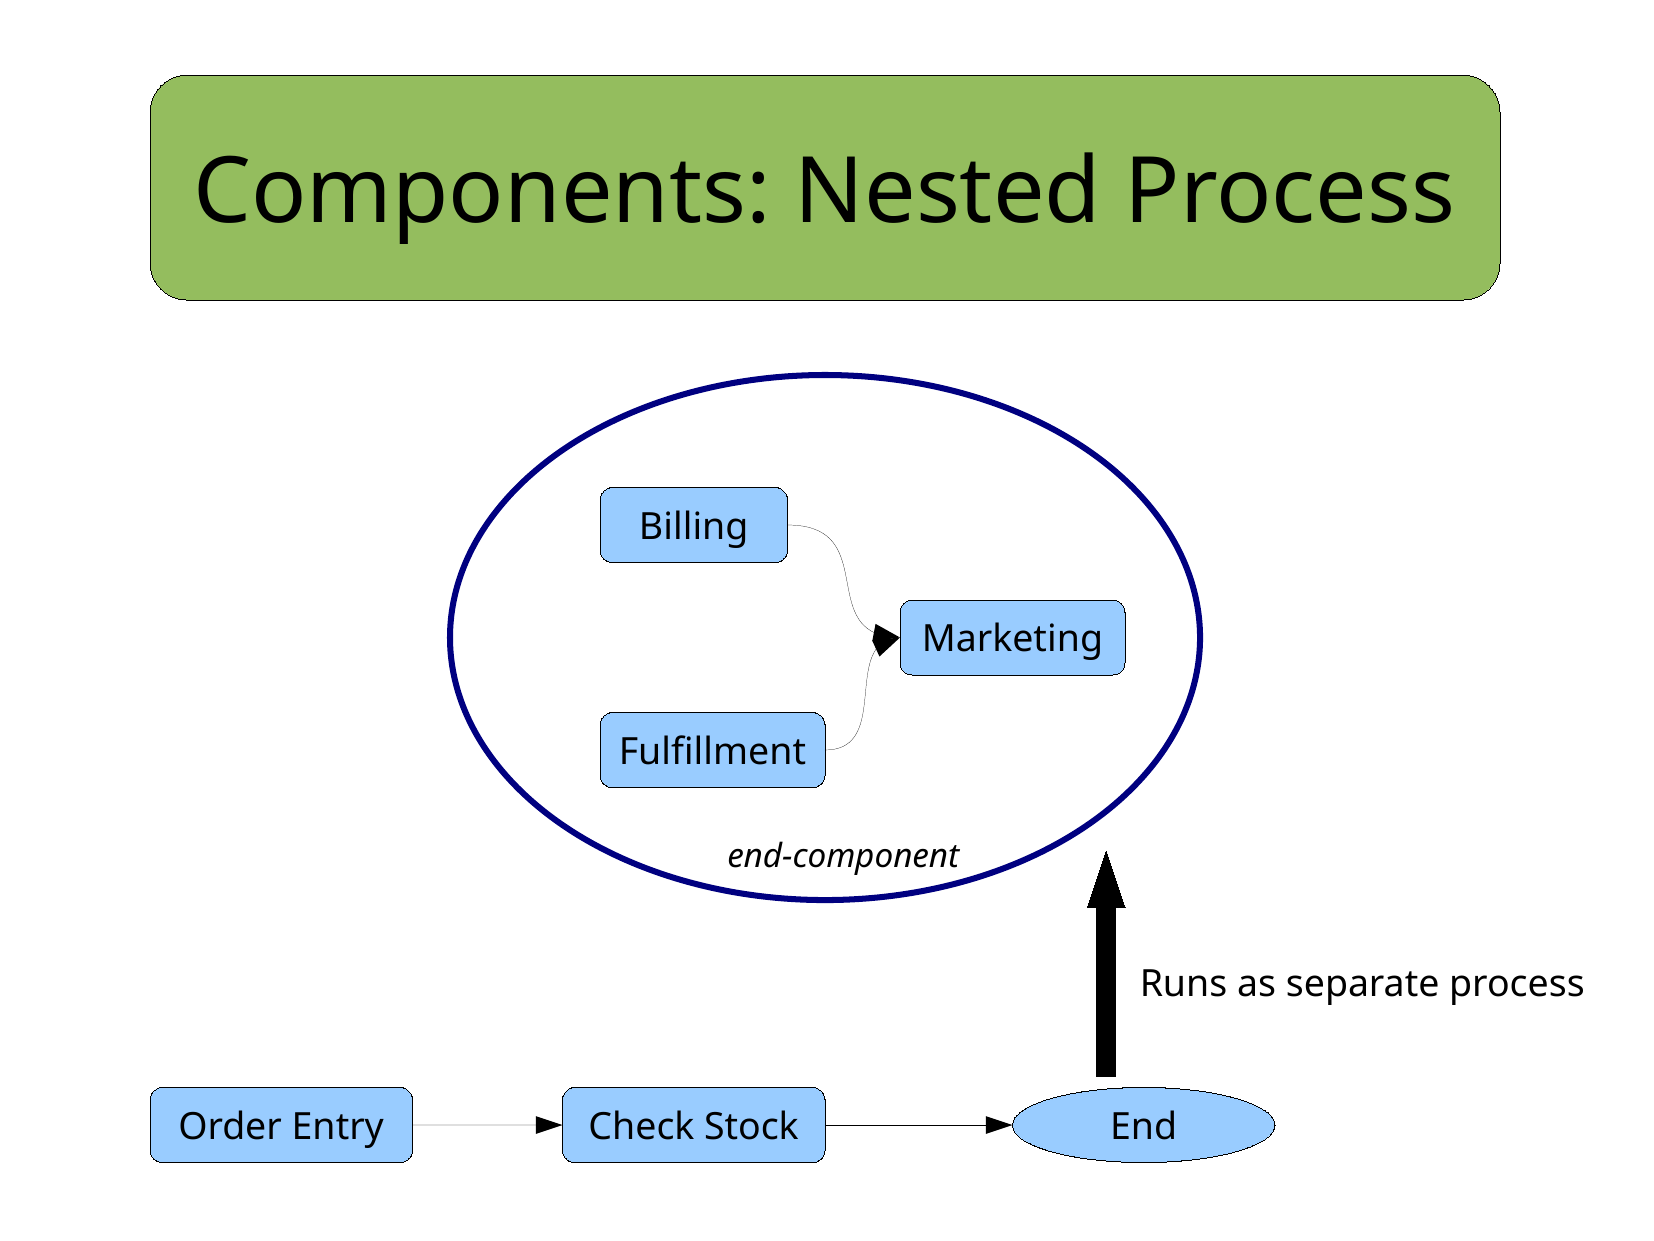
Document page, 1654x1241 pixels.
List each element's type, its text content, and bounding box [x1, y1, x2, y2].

text_box Marketing [900, 600, 1126, 676]
text_box Billing [600, 487, 788, 563]
text_box Runs as separate process [1125, 948, 1591, 1013]
text_box Fulfillment [600, 712, 826, 788]
text_box Order Entry [150, 1087, 413, 1163]
text_box [450, 375, 1201, 901]
text_box Check Stock [562, 1087, 826, 1163]
text_box Components: Nested Process [150, 75, 1501, 301]
text_box [1087, 851, 1126, 1077]
text_box End [1012, 1087, 1276, 1163]
text_box end-component [712, 825, 976, 884]
